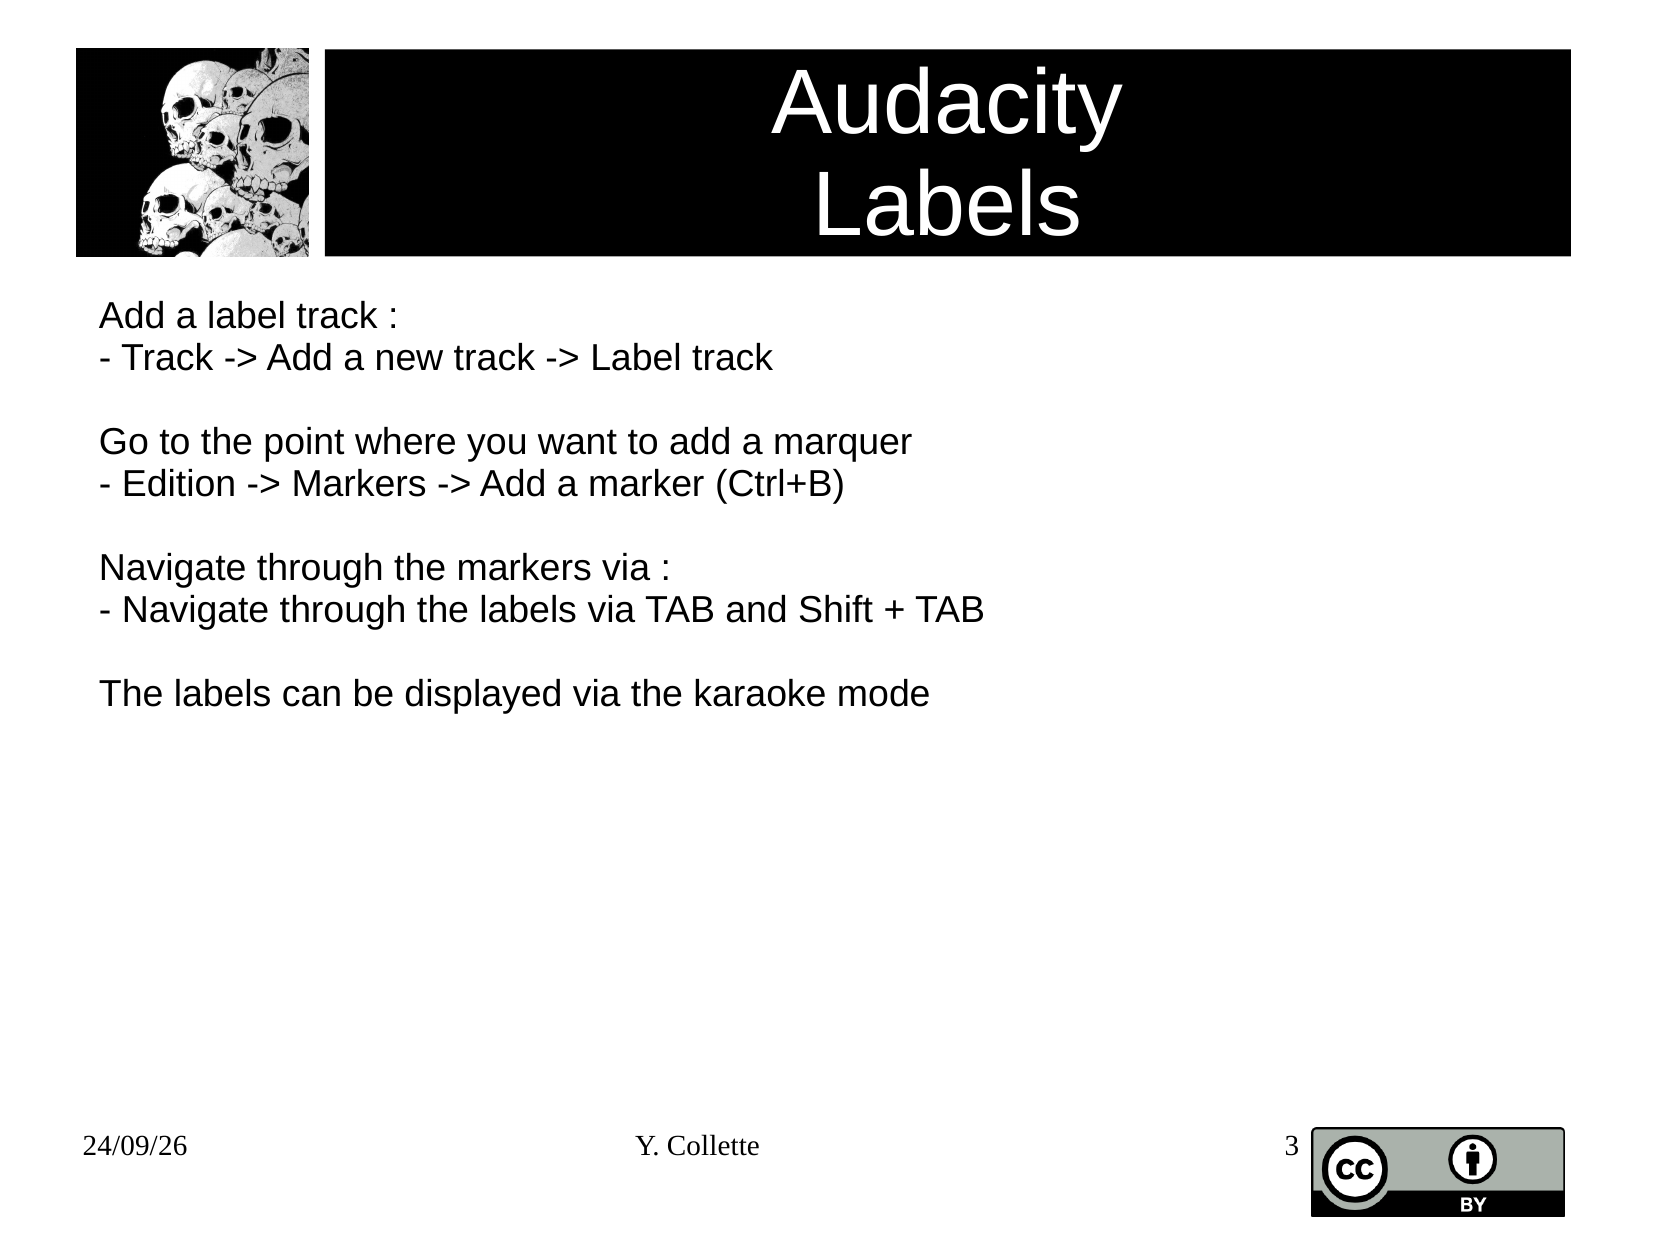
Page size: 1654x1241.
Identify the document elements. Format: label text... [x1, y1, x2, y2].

picture [1311, 1127, 1565, 1217]
title Audacity Labels [324, 49, 1571, 257]
picture [76, 48, 309, 257]
text_box Add a label track : - Track -> Add a new track -> Label track Go to the point where you want to add a marquer - Edition -> Markers -> Add a marker (Ctrl+B) Navigate through the markers via : - Navigate through the labels via TAB and Shift + TAB The labels can be displayed via the karaoke mode [84, 286, 1557, 722]
